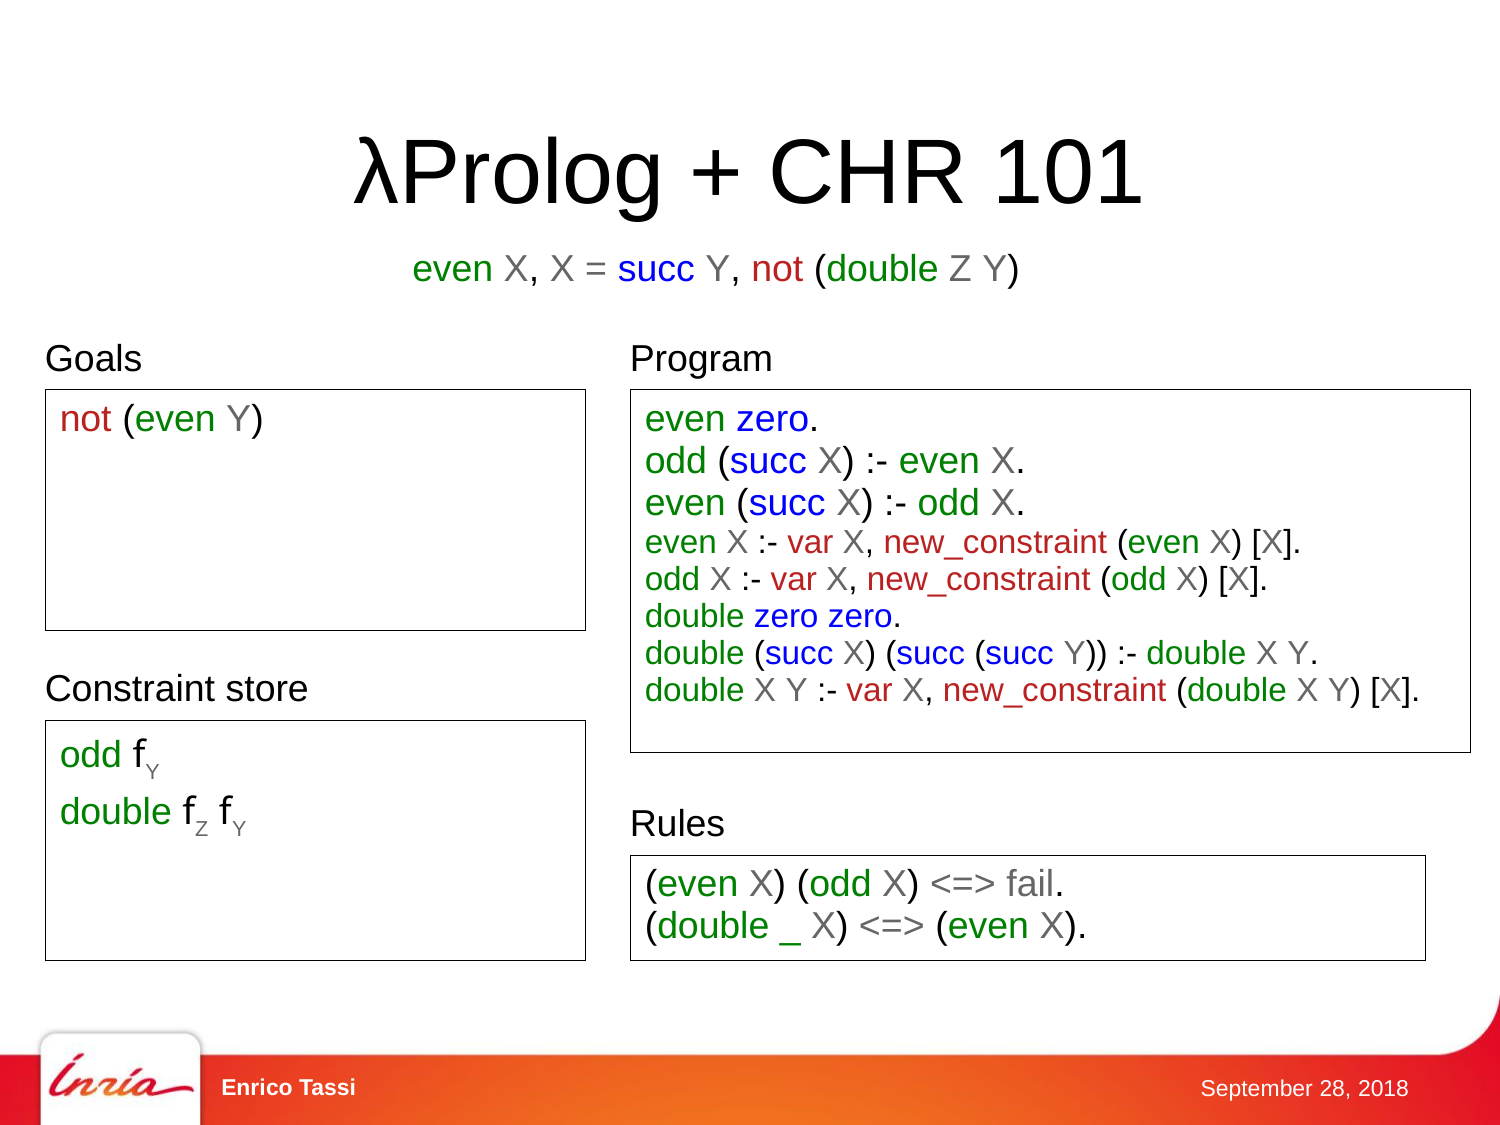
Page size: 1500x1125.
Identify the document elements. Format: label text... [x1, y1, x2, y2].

text_box odd fY double fZ fY [45, 720, 586, 961]
text_box Program [615, 329, 789, 387]
text_box not (even Y) [45, 389, 586, 631]
picture [0, 947, 1500, 1125]
text_box Constraint store [30, 660, 324, 717]
text_box Goals [30, 329, 158, 387]
text_box even zero. odd (succ X) :- even X. even (succ X) :- odd X. even X :- var X, new_constraint (even X) [X]. odd X :- var X, new_constraint (odd X) [X]. double zero zero. double (succ X) (succ (succ Y)) :- double X Y. double X Y :- var X, new_constraint (double X Y) [X]. [630, 389, 1471, 753]
text_box even X, X = succ Y, not (double Z Y) [397, 239, 1103, 300]
text_box Rules [615, 795, 789, 852]
title λProlog + CHR 101 [131, 77, 1369, 266]
text_box (even X) (odd X) <=> fail. (double _ X) <=> (even X). [630, 855, 1426, 961]
